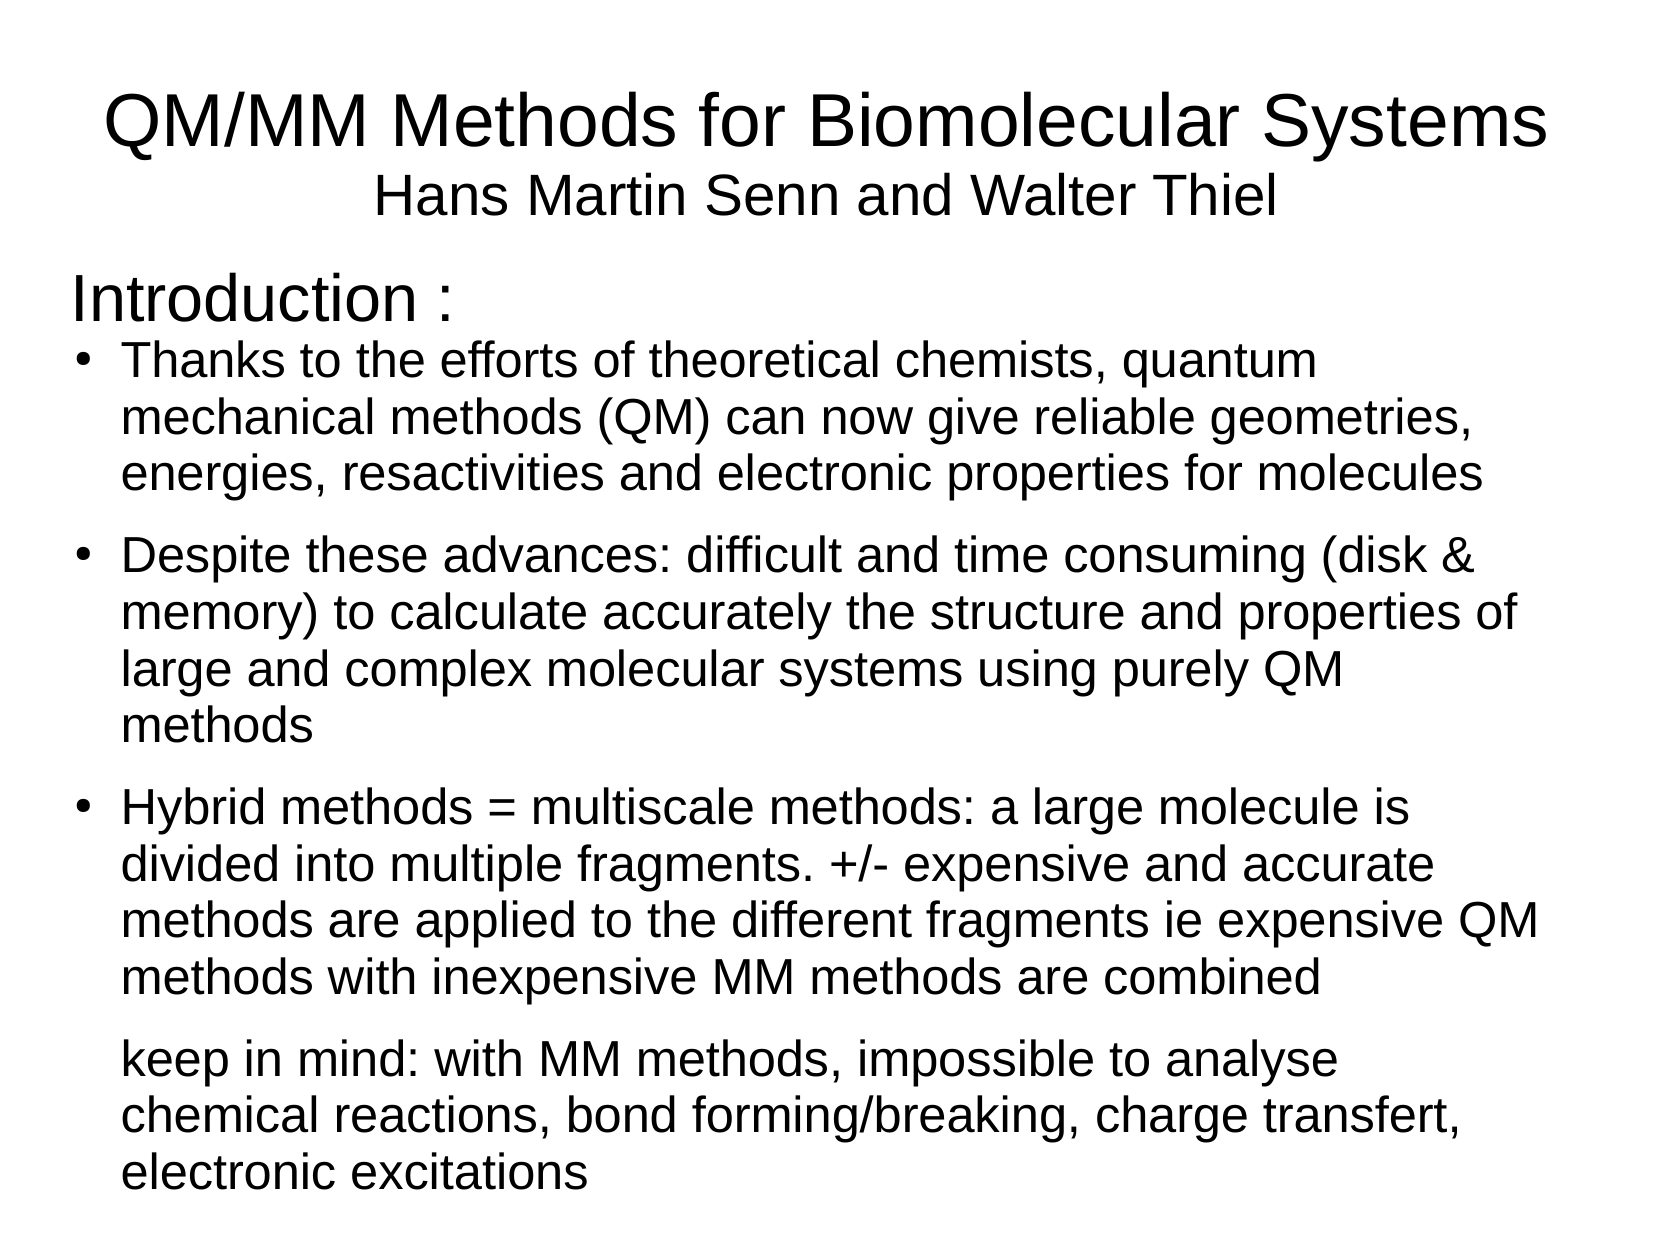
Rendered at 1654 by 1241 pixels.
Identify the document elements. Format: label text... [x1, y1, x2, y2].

title Introduction : [70, 194, 1560, 402]
list Thanks to the efforts of theoretical chemists, quantum mechanical methods (QM) can now give reliable geometries, energies, resactivities and electronic properties for molecules Despite these advances: difficult and time consuming (disk & memory) to calculate accurately the structure and properties of large and complex molecular systems using purely QM methods Hybrid methods = multiscale methods: a large molecule is divided into multiple fragments. +/- expensive and accurate methods are applied to the different fragments ie expensive QM methods with inexpensive MM methods are combined keep in mind: with MM methods, impossible to analyse chemical reactions, bond forming/breaking, charge transfert, electronic excitations [59, 331, 1548, 1205]
title QM/MM Methods for Biomolecular Systems Hans Martin Senn and Walter Thiel [82, 49, 1571, 257]
